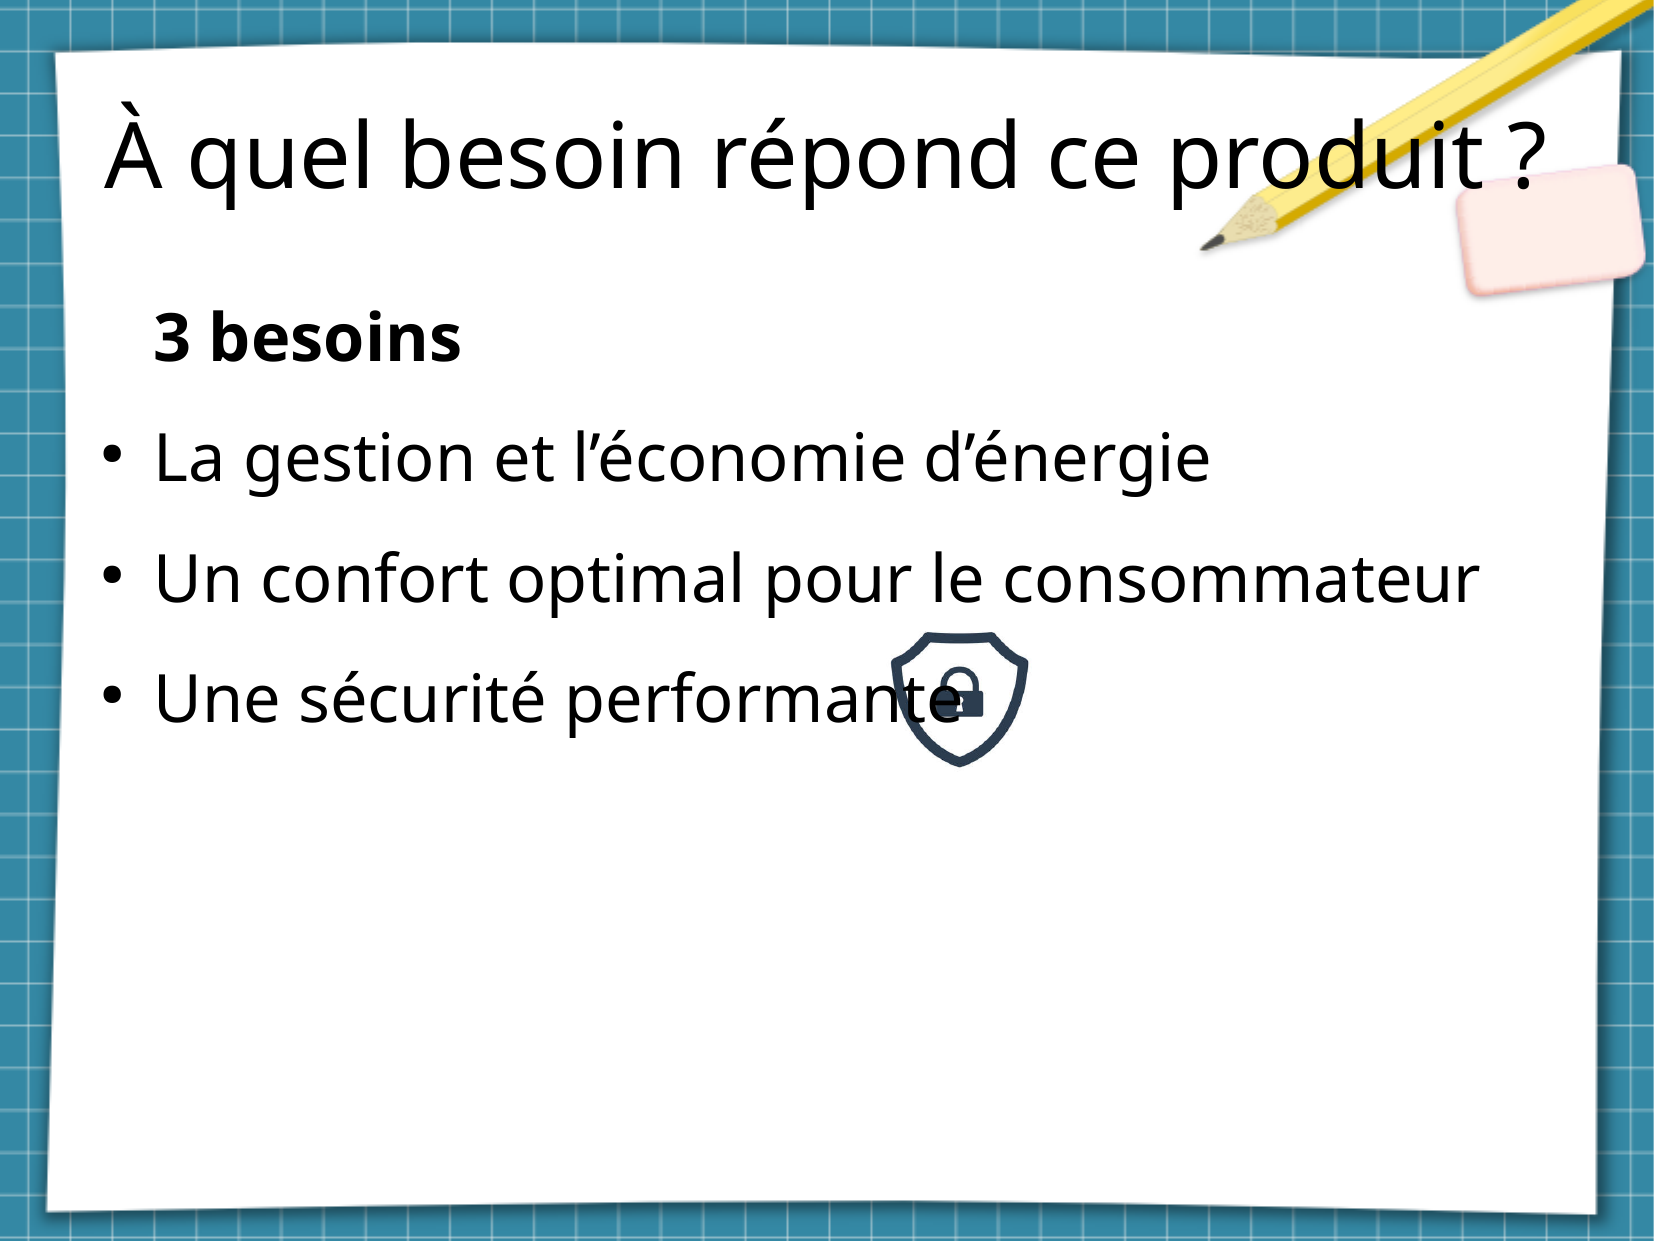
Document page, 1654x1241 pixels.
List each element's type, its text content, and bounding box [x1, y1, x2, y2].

picture [0, 0, 1654, 1241]
title À quel besoin répond ce produit ? [82, 49, 1571, 257]
list 3 besoins La gestion et l’économie d’énergie Un confort optimal pour le consommateur Une sécurité performante [82, 290, 1571, 1010]
